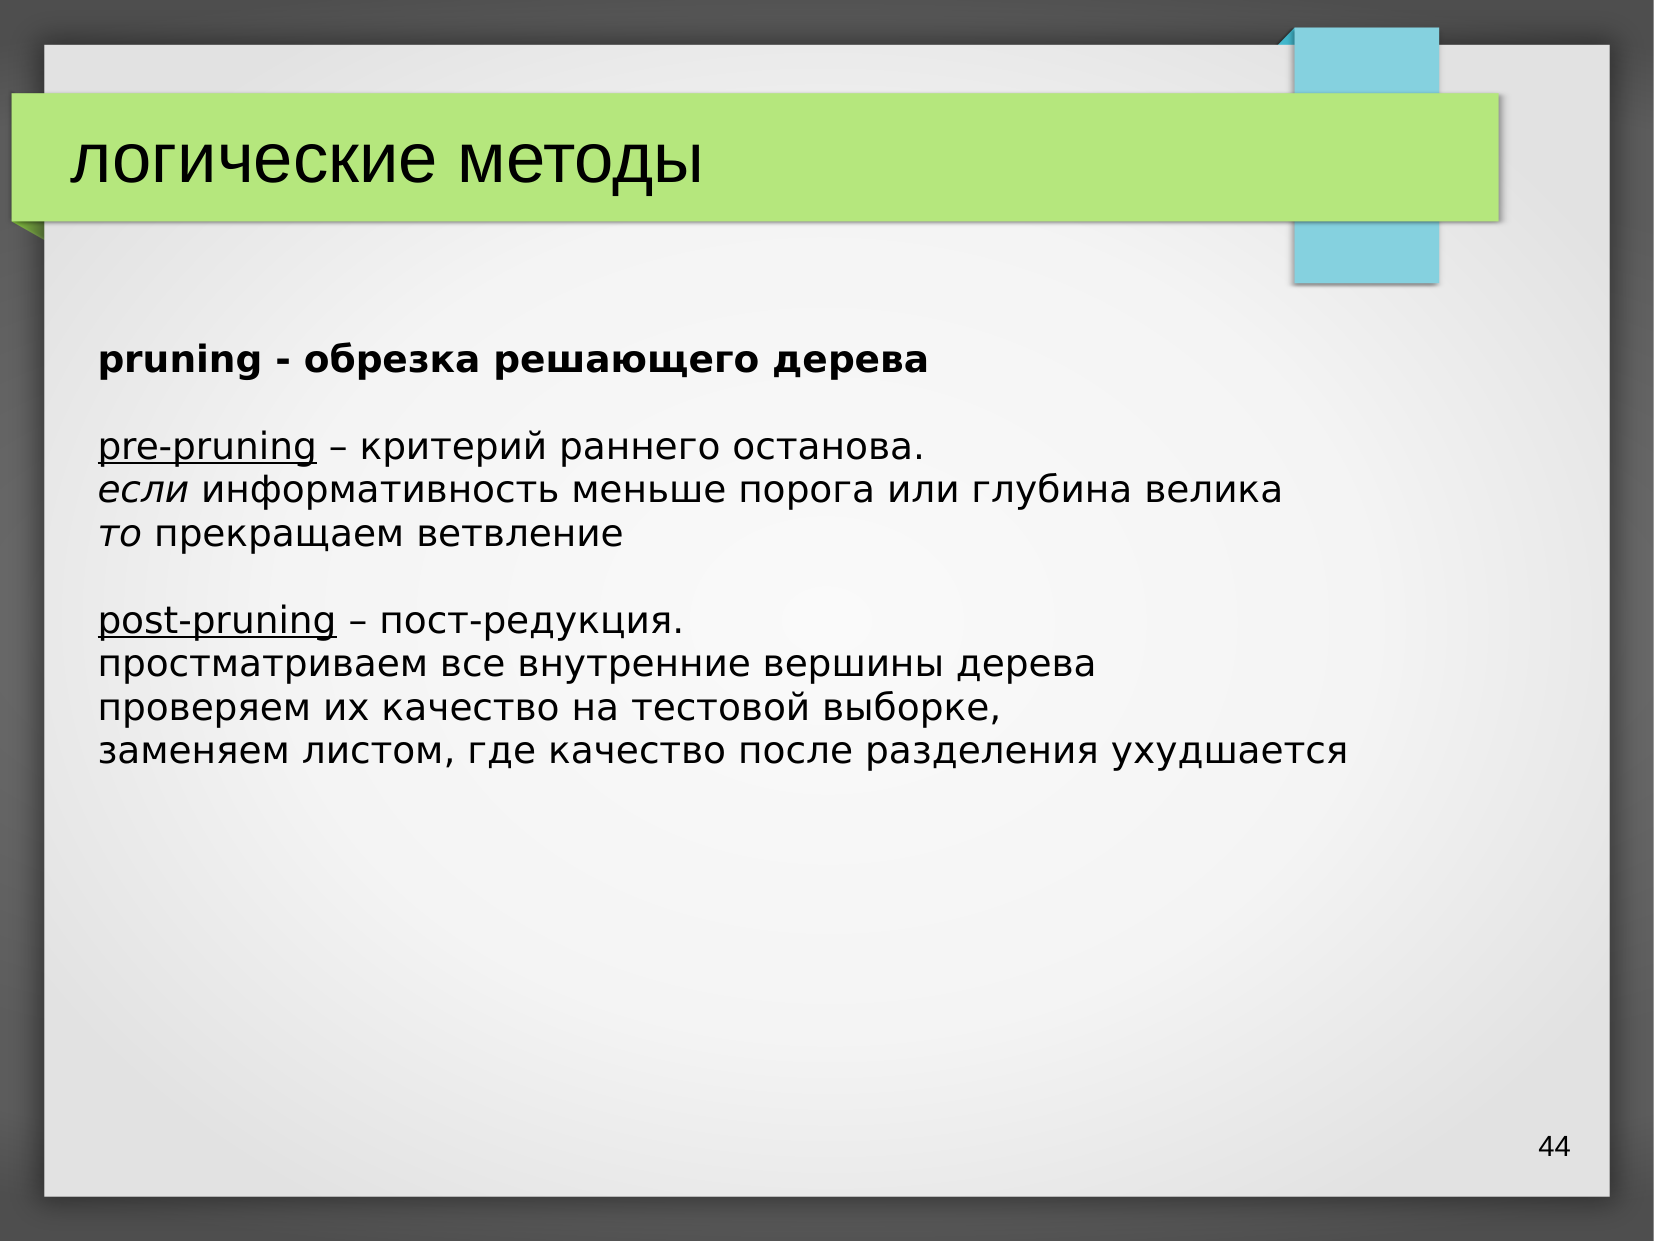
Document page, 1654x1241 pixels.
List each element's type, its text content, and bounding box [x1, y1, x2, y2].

text_box pruning - обрезка решающего дерева pre-pruning – критерий раннего останова. если информативность меньше порога или глубина велика то прекращаем ветвление post-pruning – пост-редукция. простматриваем все внутренние вершины дерева проверяем их качество на тестовой выборке, заменяем листом, где качество после разделения ухудшается [82, 330, 1382, 781]
title логические методы [70, 118, 1205, 199]
picture [0, 0, 1654, 1241]
